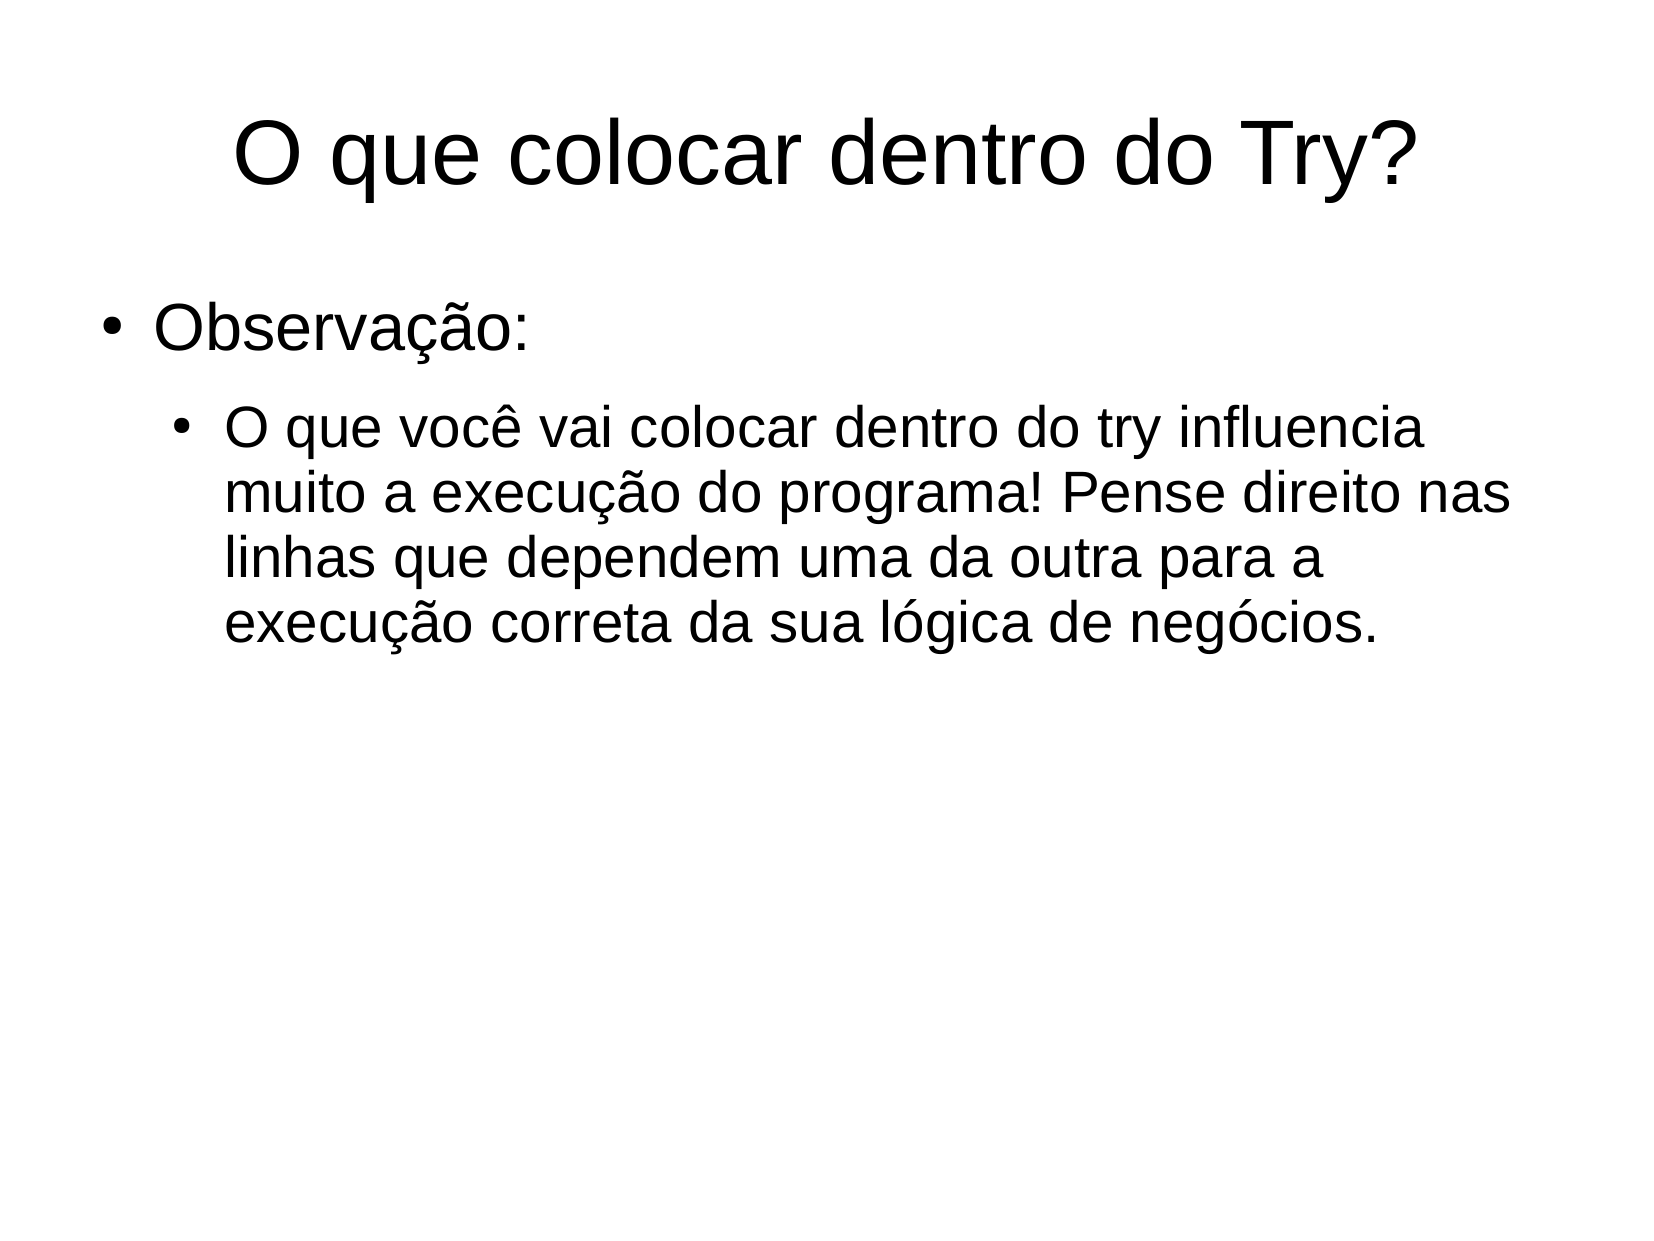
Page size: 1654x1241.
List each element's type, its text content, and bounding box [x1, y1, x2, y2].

title O que colocar dentro do Try? [82, 49, 1571, 257]
list Observação: O que você vai colocar dentro do try influencia muito a execução do programa! Pense direito nas linhas que dependem uma da outra para a execução correta da sua lógica de negócios. [82, 290, 1571, 1109]
